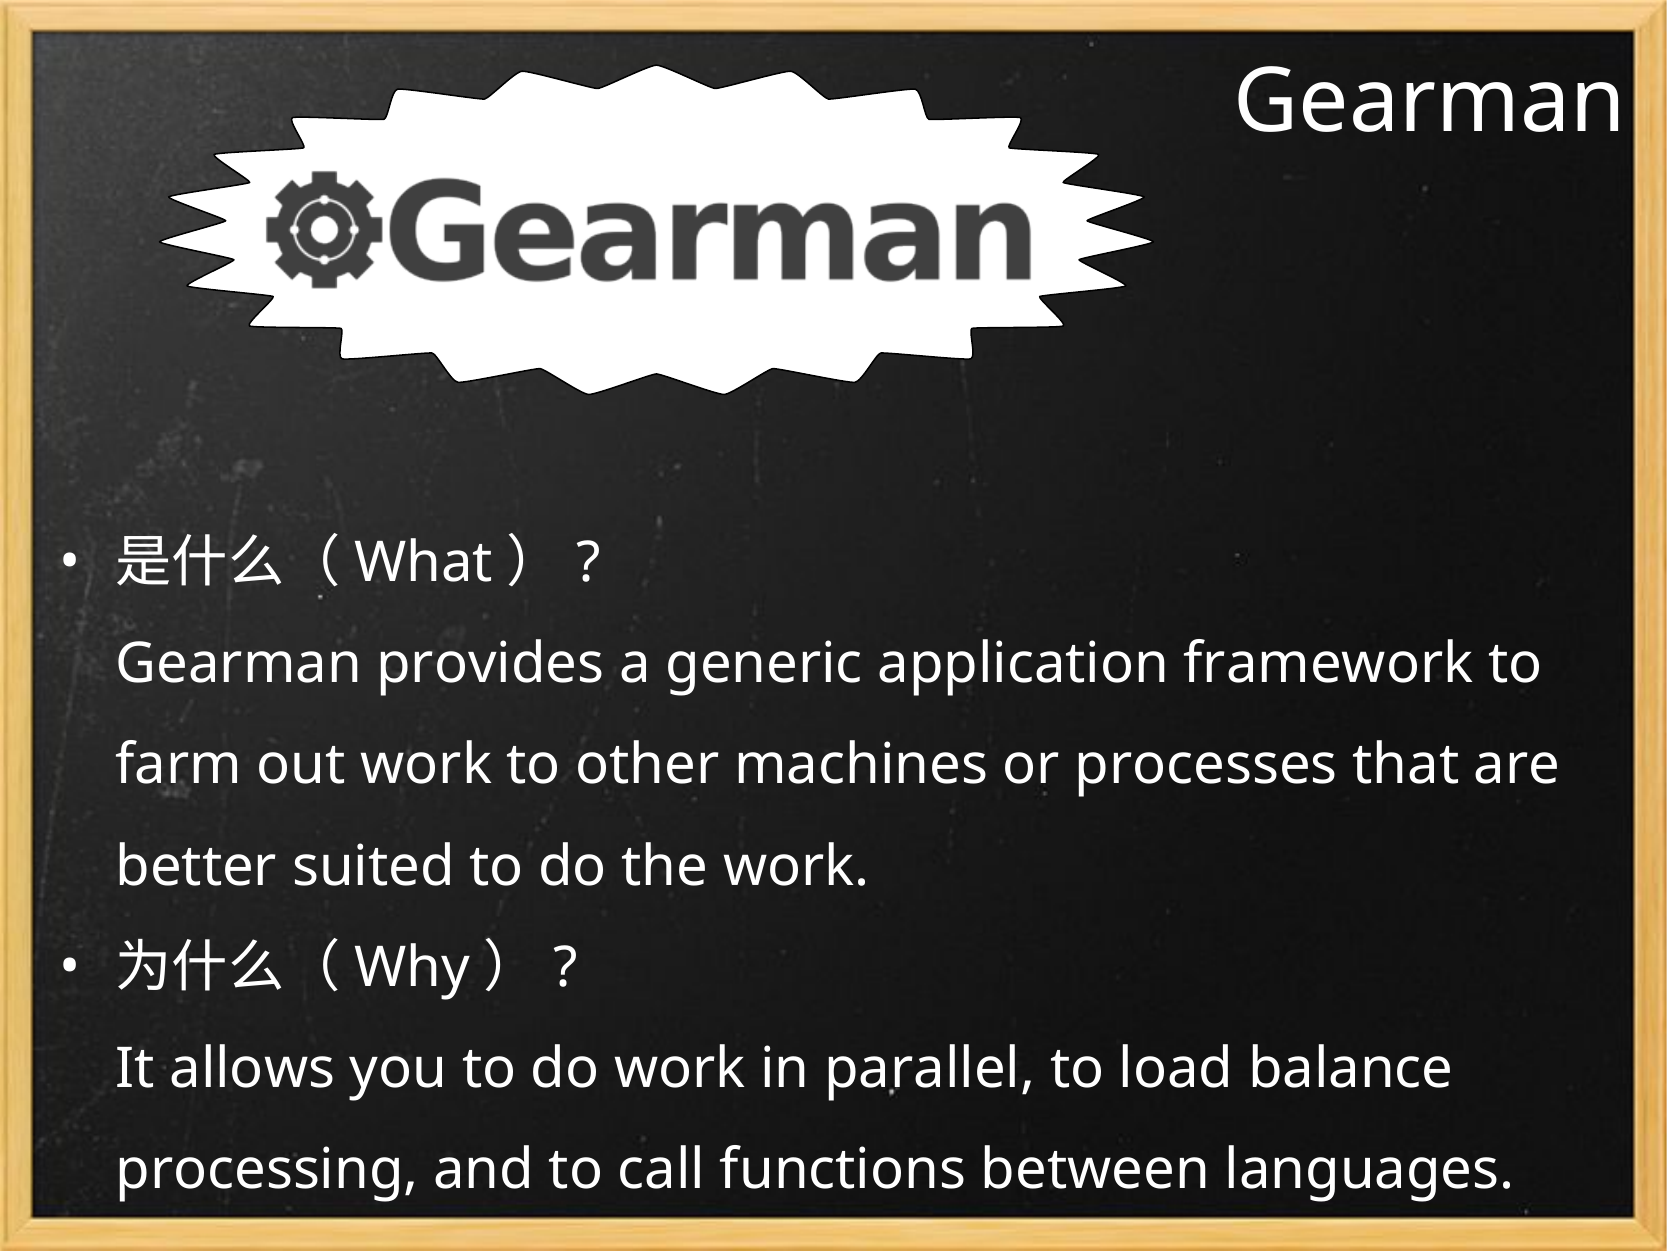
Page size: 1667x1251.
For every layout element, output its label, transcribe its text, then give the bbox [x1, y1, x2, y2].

list 是什么（What）? Gearman provides a generic application framework to farm out work to other machines or processes that are better suited to do the work. 为什么（Why）? It allows you to do work in parallel, to load balance processing, and to call functions between languages. [40, 300, 1627, 1201]
text_box [159, 65, 1154, 395]
title Gearman [40, 50, 1627, 201]
picture [0, 0, 1667, 1251]
